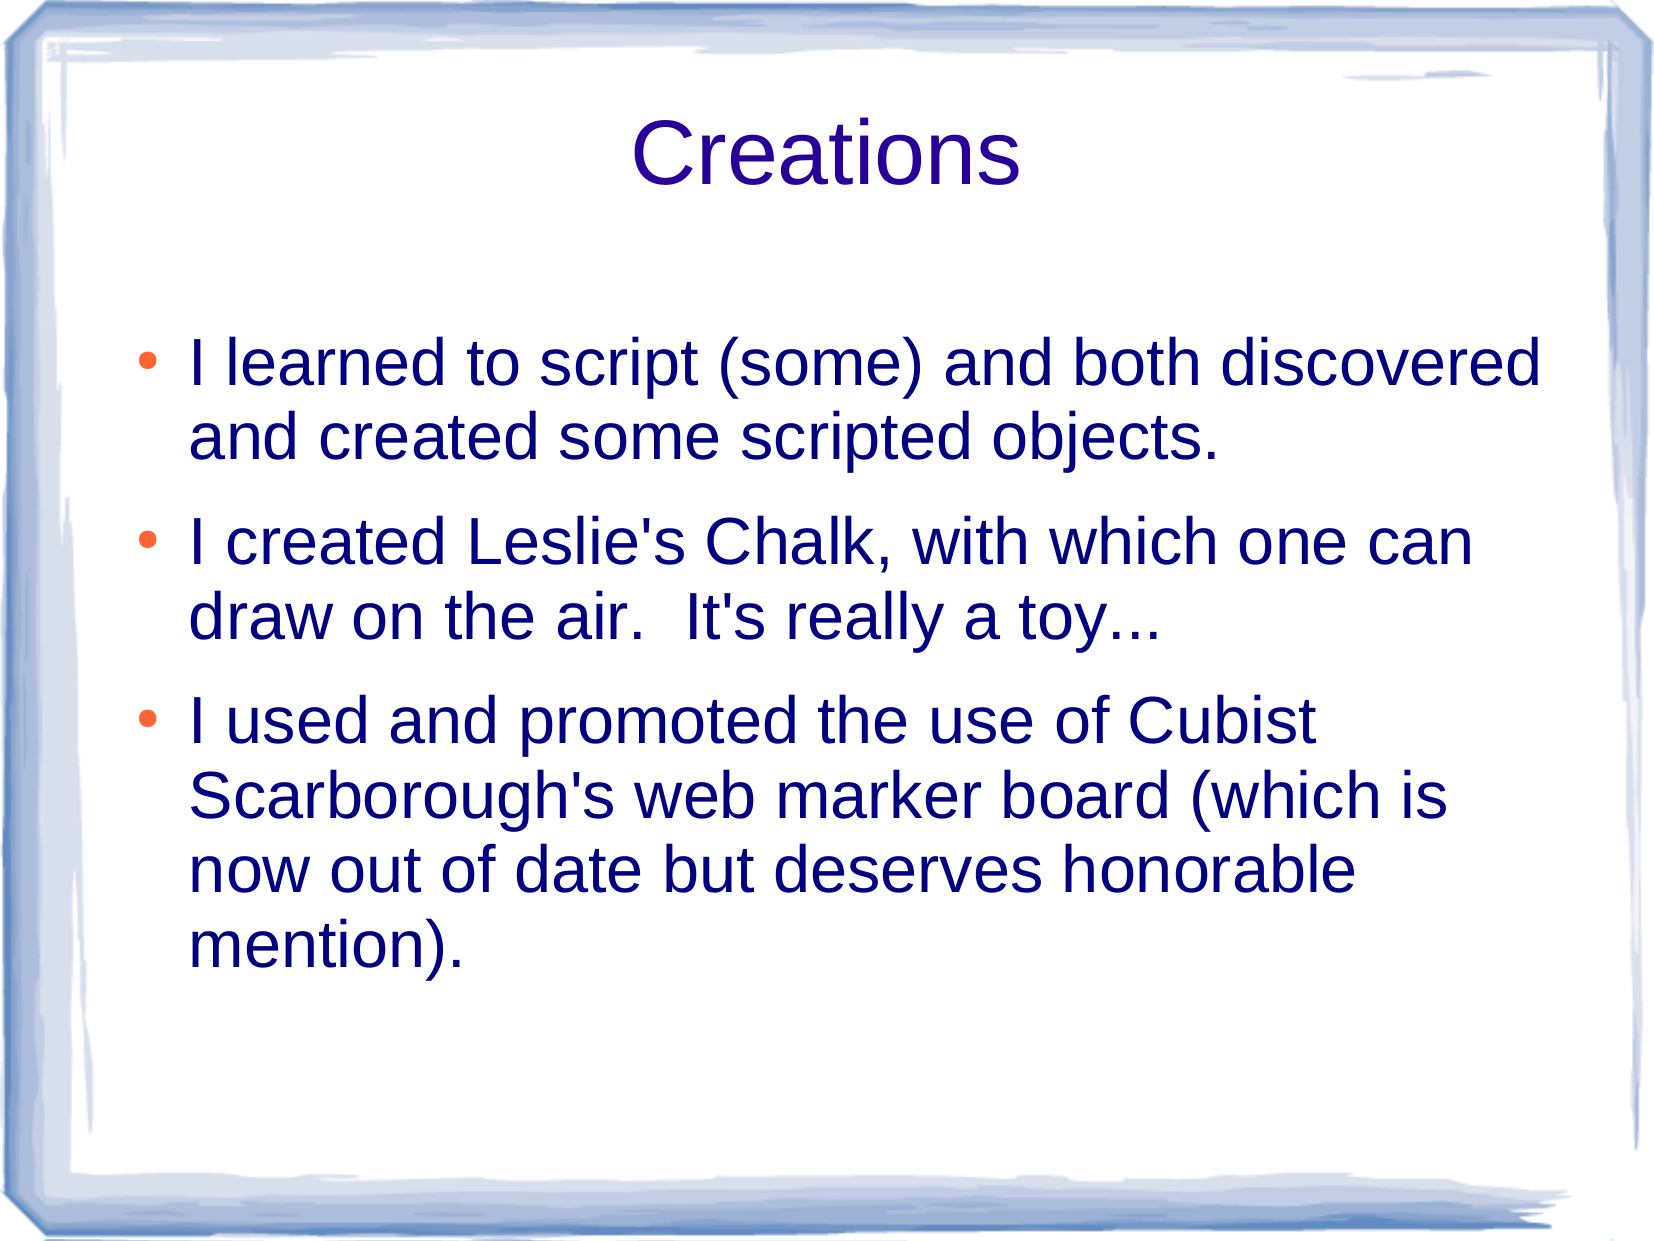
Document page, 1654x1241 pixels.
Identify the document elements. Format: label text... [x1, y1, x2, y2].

picture [0, 0, 1654, 1241]
title Creations [82, 49, 1571, 257]
list I learned to script (some) and both discovered and created some scripted objects. I created Leslie's Chalk, with which one can draw on the air. It's really a toy... I used and promoted the use of Cubist Scarborough's web marker board (which is now out of date but deserves honorable mention). [118, 324, 1571, 1004]
